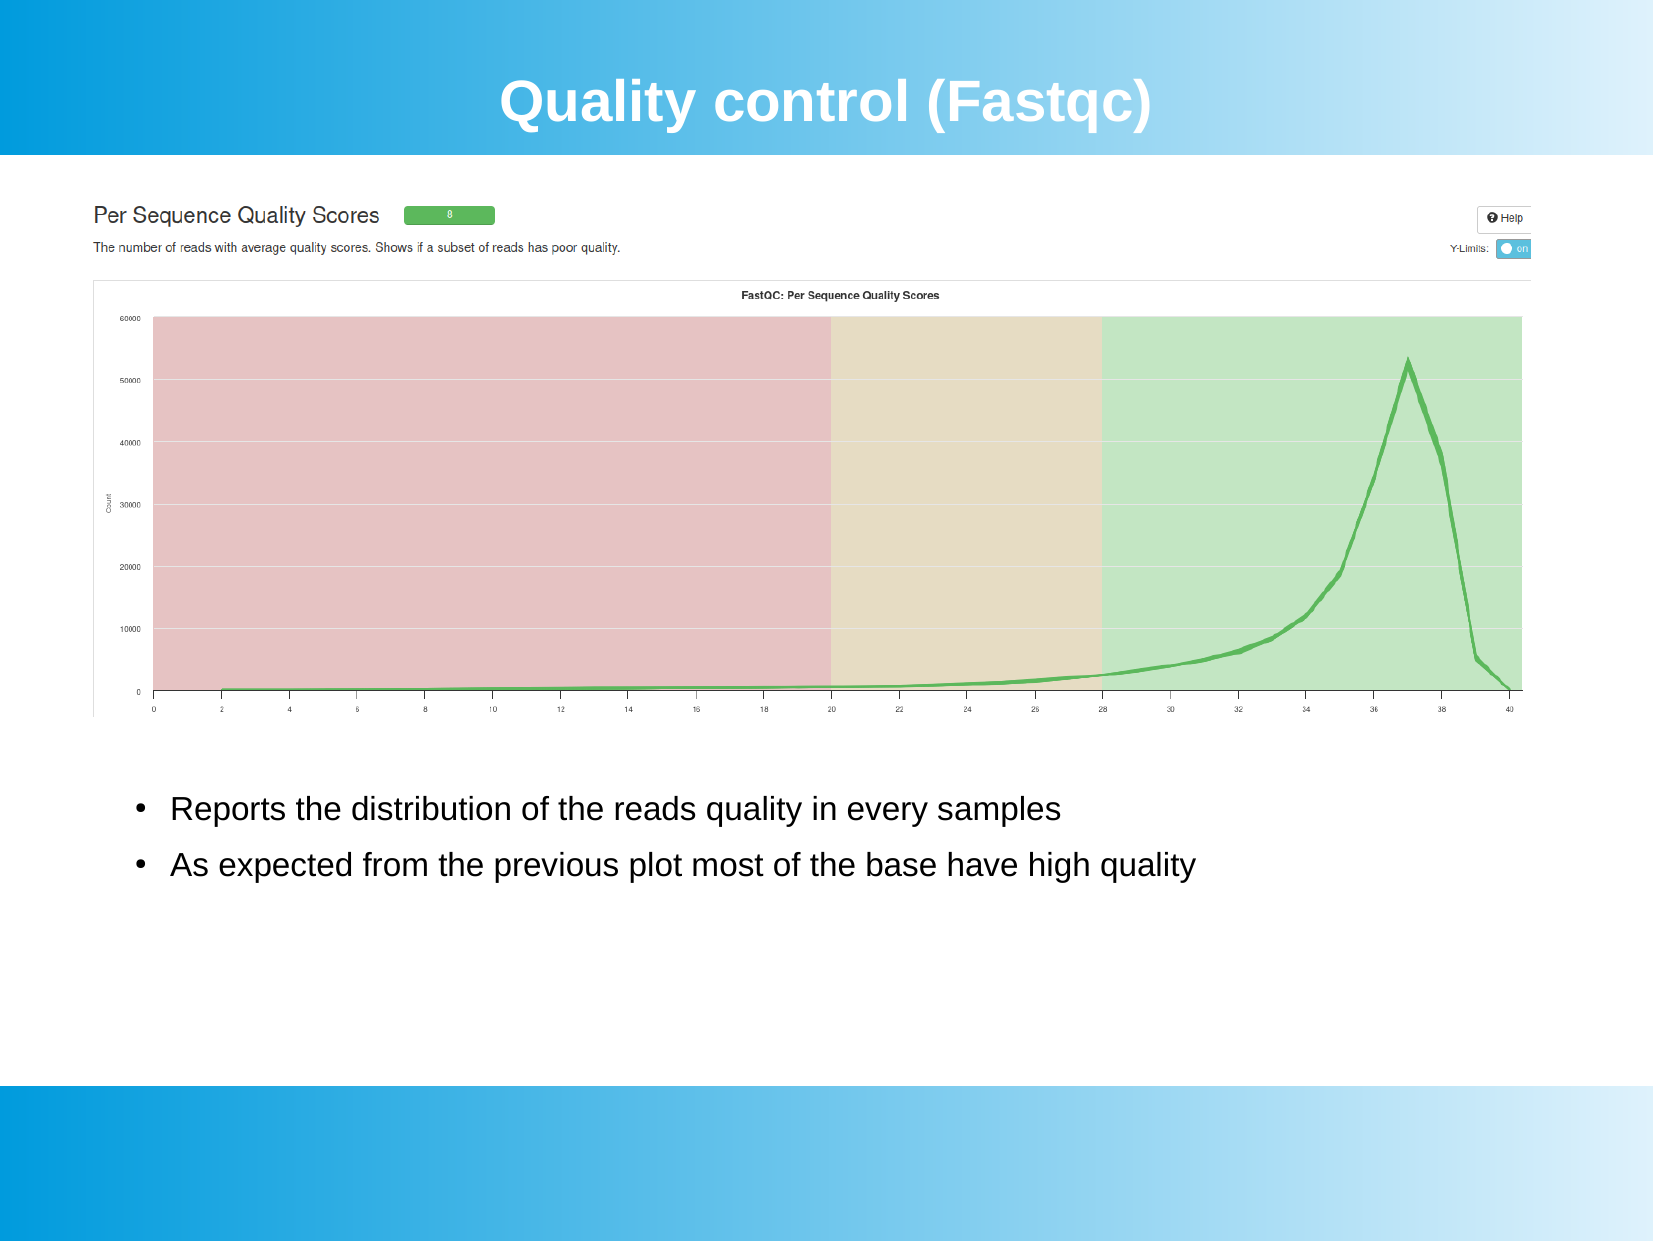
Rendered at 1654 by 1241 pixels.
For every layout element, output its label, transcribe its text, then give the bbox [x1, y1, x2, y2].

text_box Reports the distribution of the reads quality in every samples As expected from the previous plot most of the base have high quality [120, 765, 1591, 1058]
title Quality control (Fastqc) [82, 49, 1571, 155]
picture [89, 194, 1531, 717]
